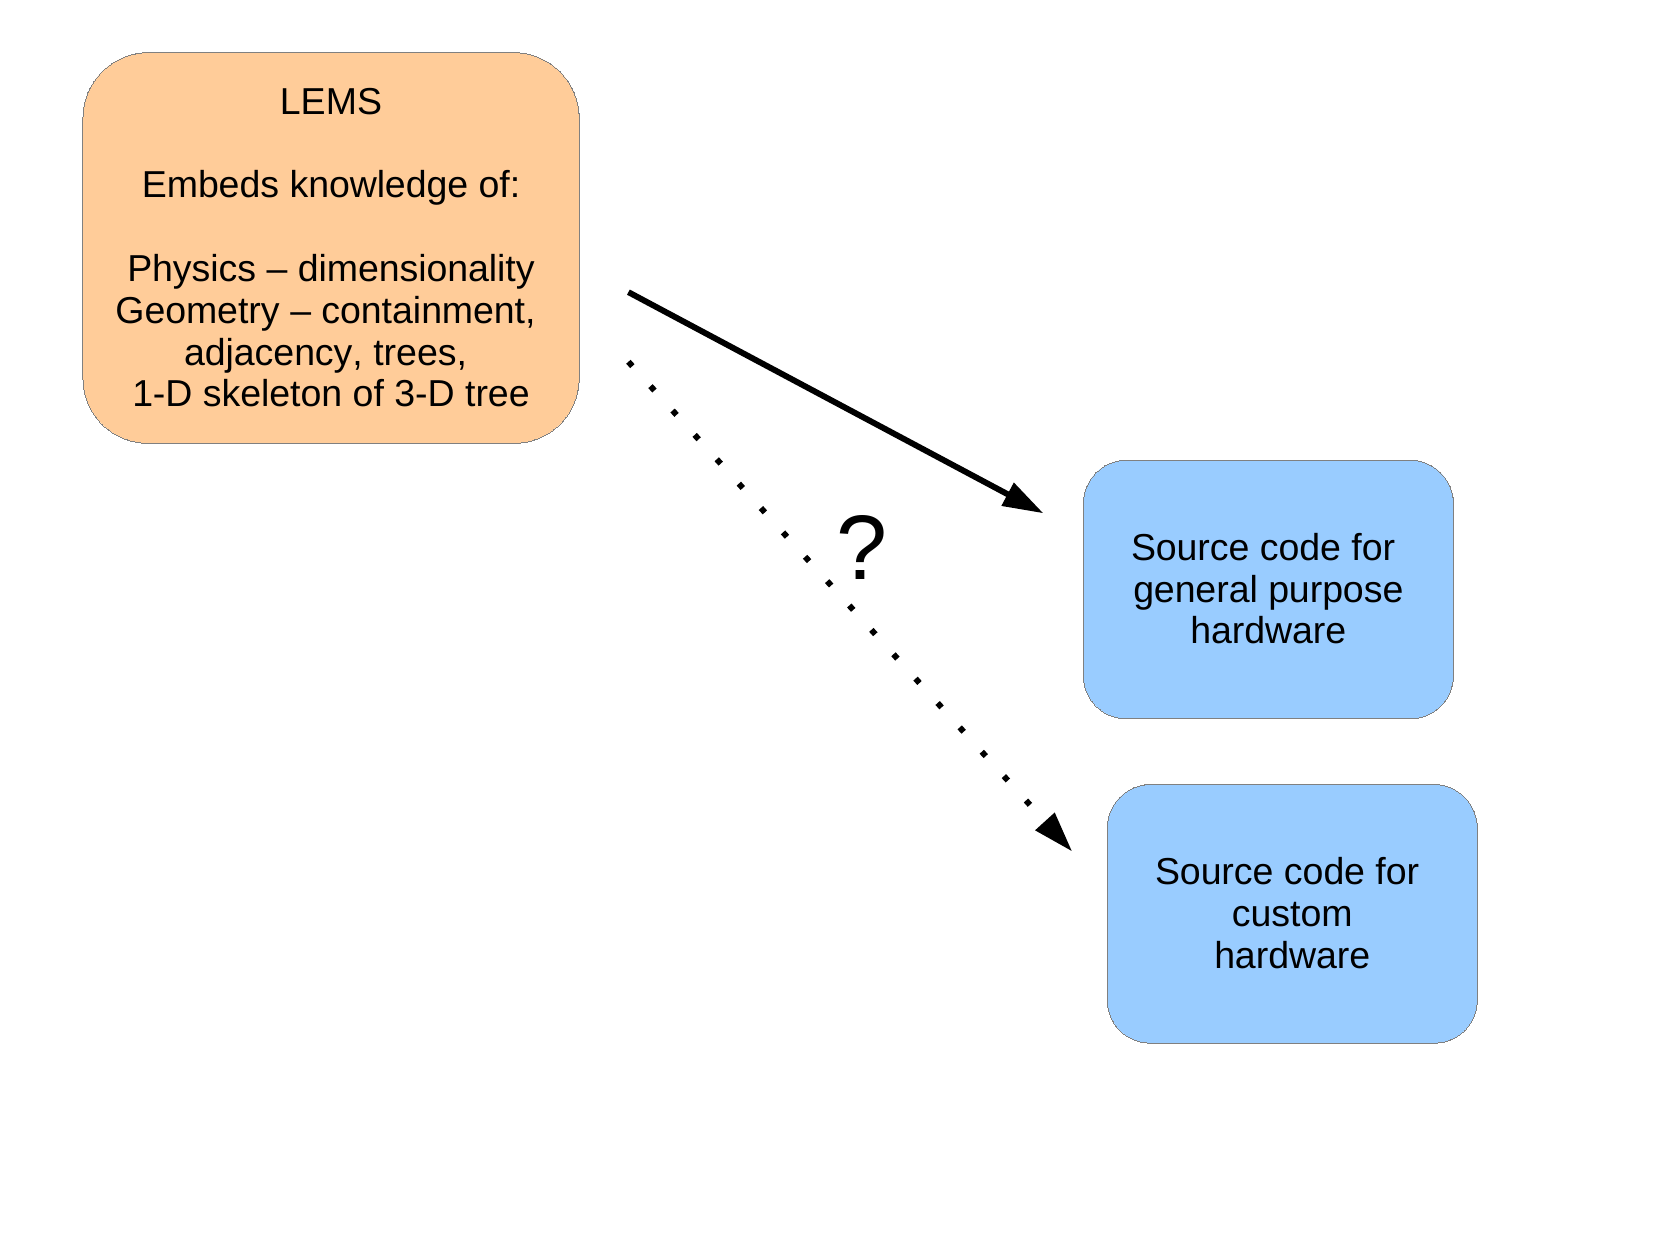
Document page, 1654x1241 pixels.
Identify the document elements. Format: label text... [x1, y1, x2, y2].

text_box LEMS Embeds knowledge of: Physics – dimensionality Geometry – containment, adjacency, trees, 1-D skeleton of 3-D tree [82, 52, 580, 444]
text_box Source code for custom hardware [1107, 784, 1478, 1044]
text_box ? [822, 490, 903, 622]
text_box Source code for general purpose hardware [1083, 460, 1454, 719]
